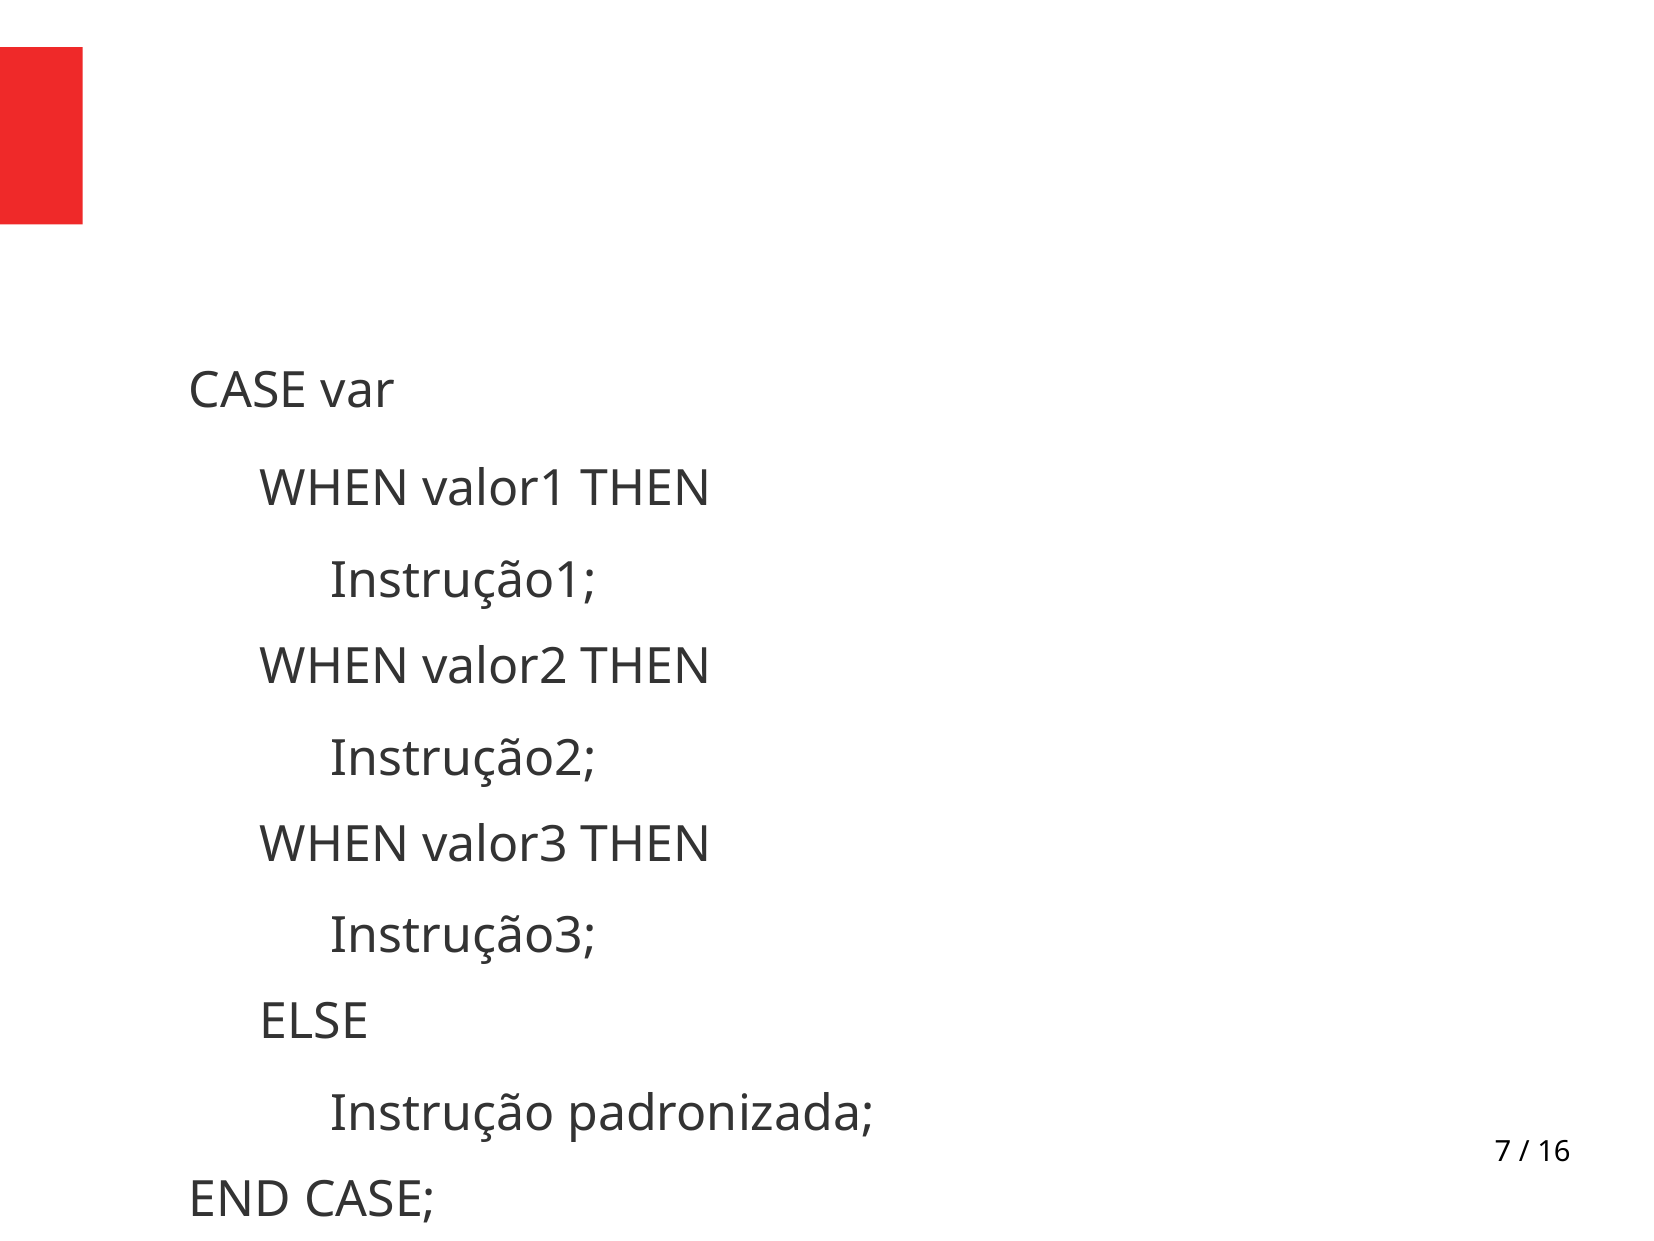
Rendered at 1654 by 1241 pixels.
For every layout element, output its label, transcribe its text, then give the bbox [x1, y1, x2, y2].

list CASE var WHEN valor1 THEN Instrução1; WHEN valor2 THEN Instrução2; WHEN valor3 THEN Instrução3; ELSE Instrução padronizada; END CASE; [118, 354, 1536, 1074]
